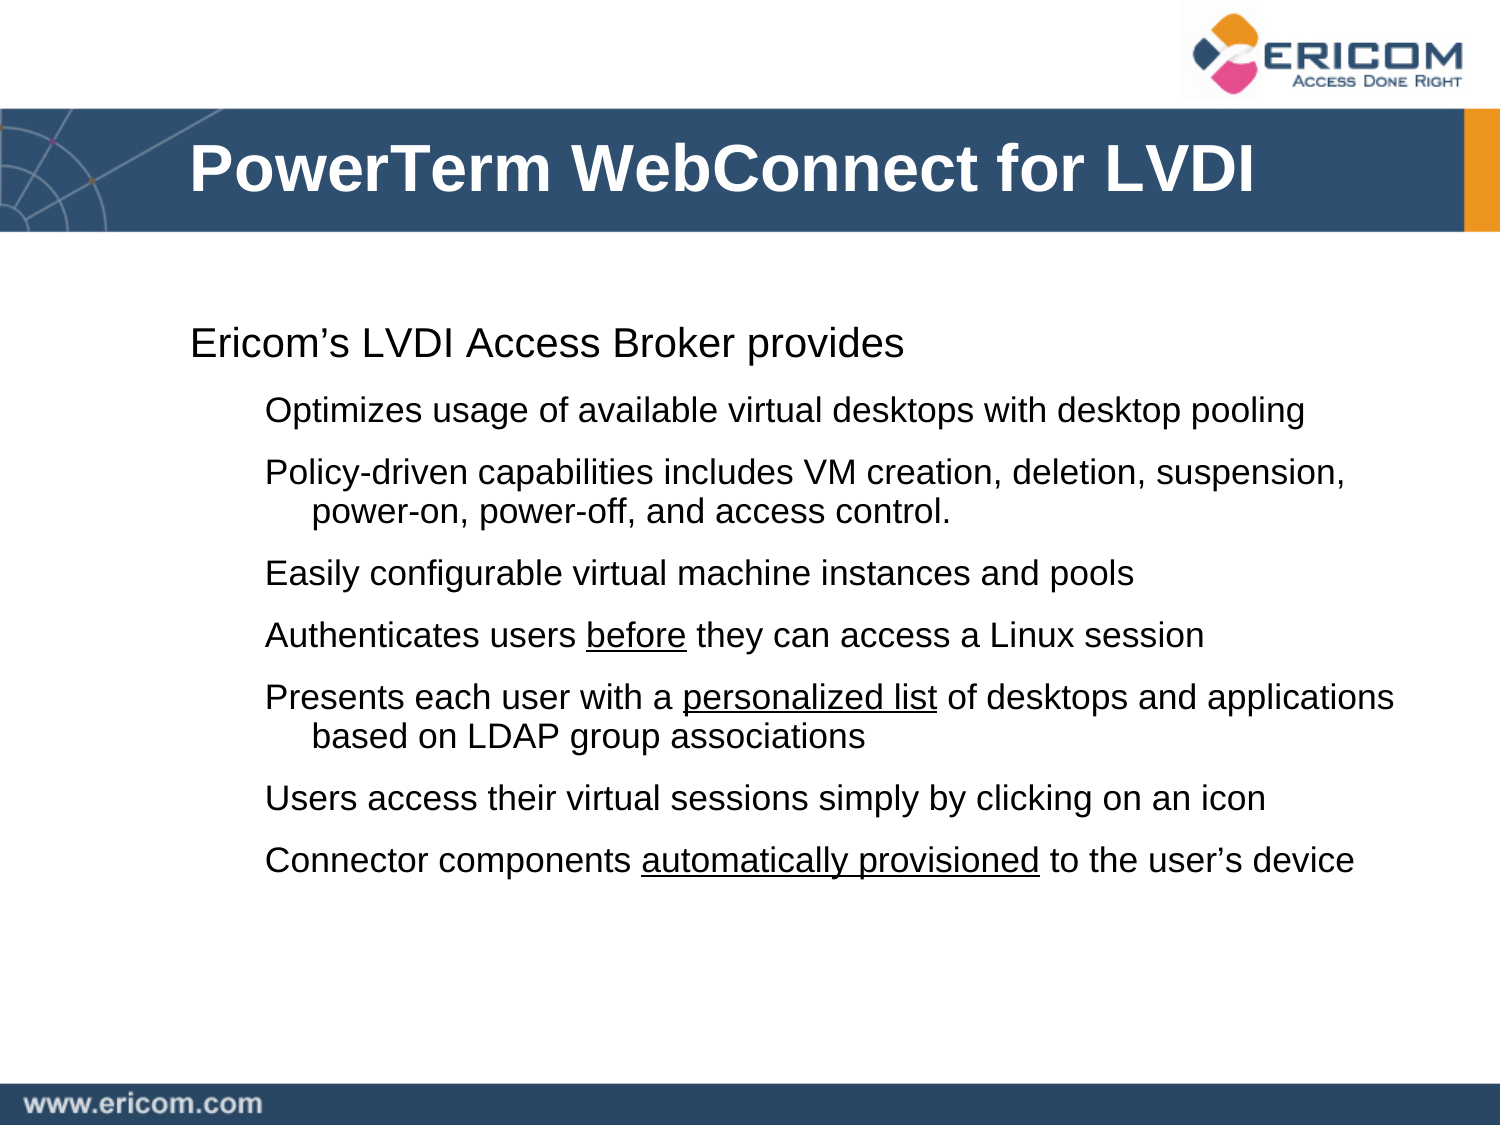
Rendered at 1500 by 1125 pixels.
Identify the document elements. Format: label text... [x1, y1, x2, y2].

title PowerTerm WebConnect for LVDI [174, 74, 1438, 263]
picture [0, 0, 1500, 1125]
list Ericom’s LVDI Access Broker provides Optimizes usage of available virtual desktops with desktop pooling Policy-driven capabilities includes VM creation, deletion, suspension, power-on, power-off, and access control. Easily configurable virtual machine instances and pools Authenticates users before they can access a Linux session Presents each user with a personalized list of desktops and applications based on LDAP group associations Users access their virtual sessions simply by clicking on an icon Connector components automatically provisioned to the user’s device [174, 312, 1438, 988]
